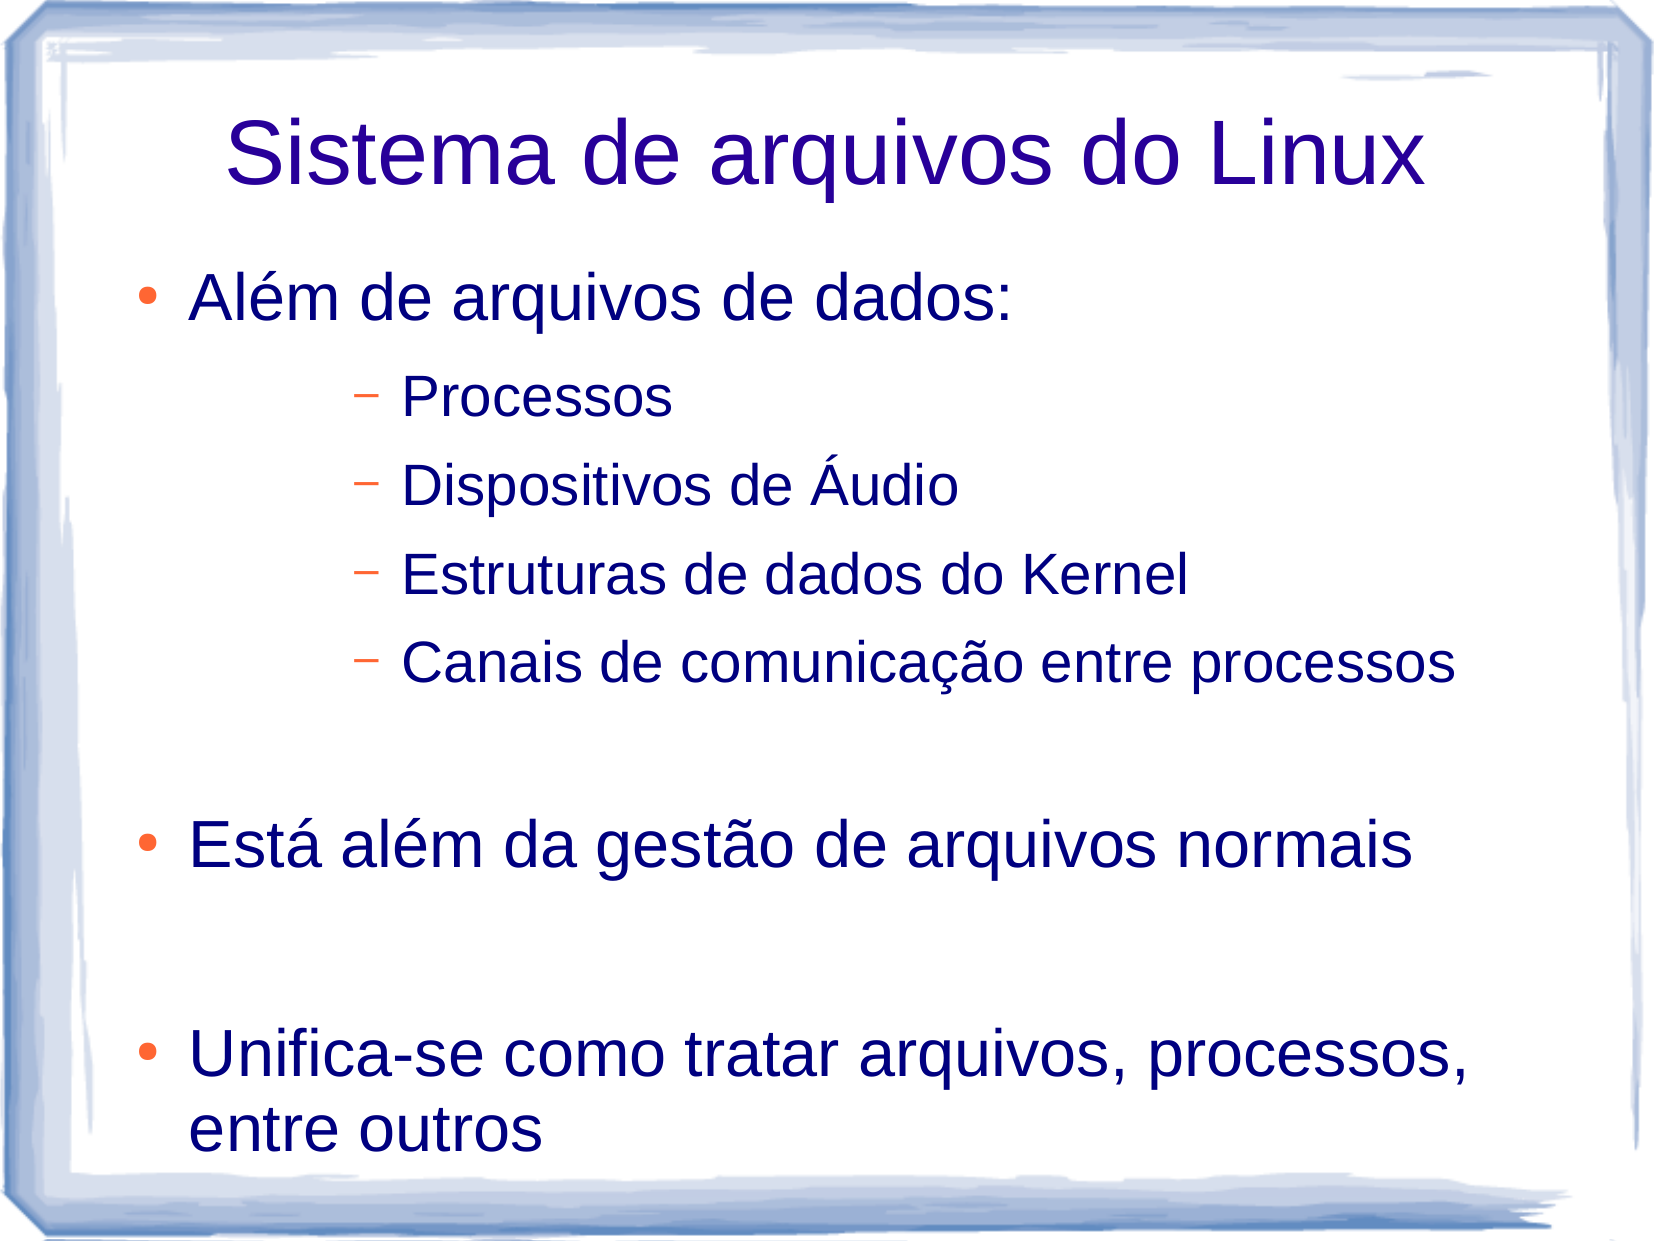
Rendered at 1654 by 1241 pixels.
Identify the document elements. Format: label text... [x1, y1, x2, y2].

picture [0, 0, 1654, 1241]
title Sistema de arquivos do Linux [82, 49, 1571, 257]
list Além de arquivos de dados: Processos Dispositivos de Áudio Estruturas de dados do Kernel Canais de comunicação entre processos Está além da gestão de arquivos normais Unifica-se como tratar arquivos, processos, entre outros [118, 259, 1571, 1166]
